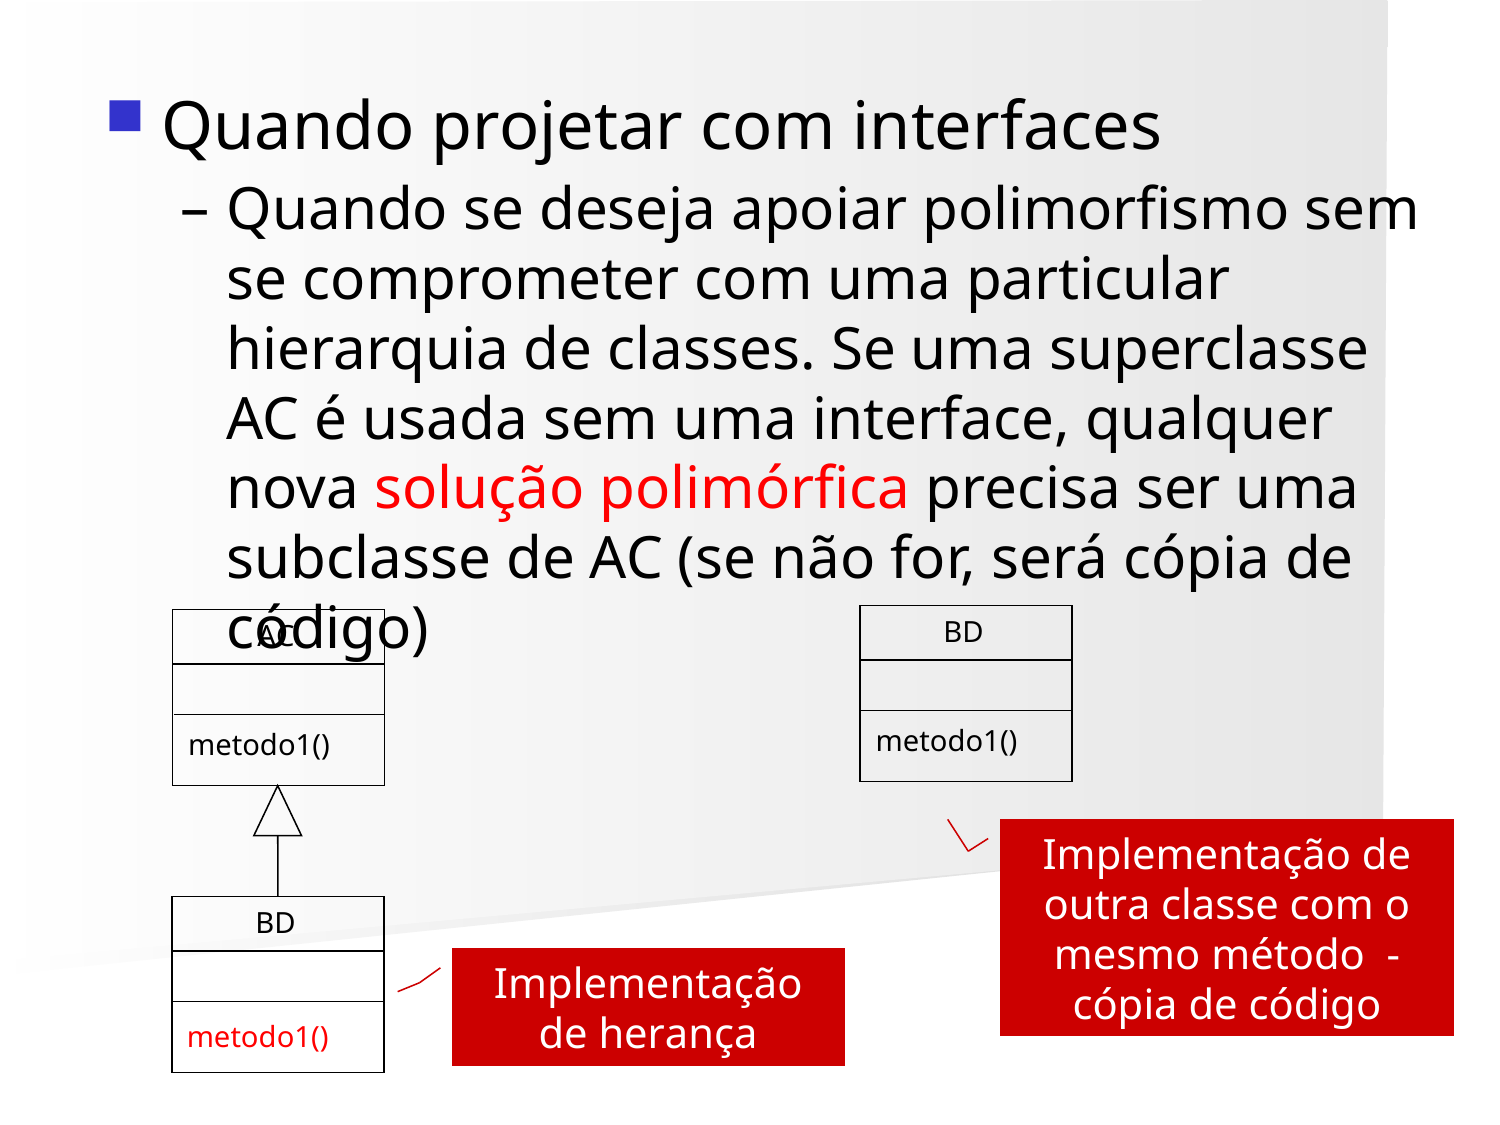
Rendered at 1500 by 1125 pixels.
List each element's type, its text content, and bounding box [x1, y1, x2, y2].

text_box BD [240, 896, 311, 947]
text_box AC [242, 609, 310, 660]
text_box BD [928, 605, 999, 656]
text_box Implementação de outra classe com o mesmo método - cópia de código (erro) [1001, 820, 1453, 1035]
text_box metodo1() [860, 715, 1033, 766]
text_box metodo1() [173, 718, 346, 770]
text_box metodo1() [172, 1010, 344, 1061]
text_box Implementação de herança [453, 949, 844, 1065]
list Quando projetar com interfaces Quando se deseja apoiar polimorfismo sem se comprometer com uma particular hierarquia de classes. Se uma superclasse AC é usada sem uma interface, qualquer nova solução polimórfica precisa ser uma subclasse de AC (se não for, será cópia de código) [90, 75, 1441, 599]
